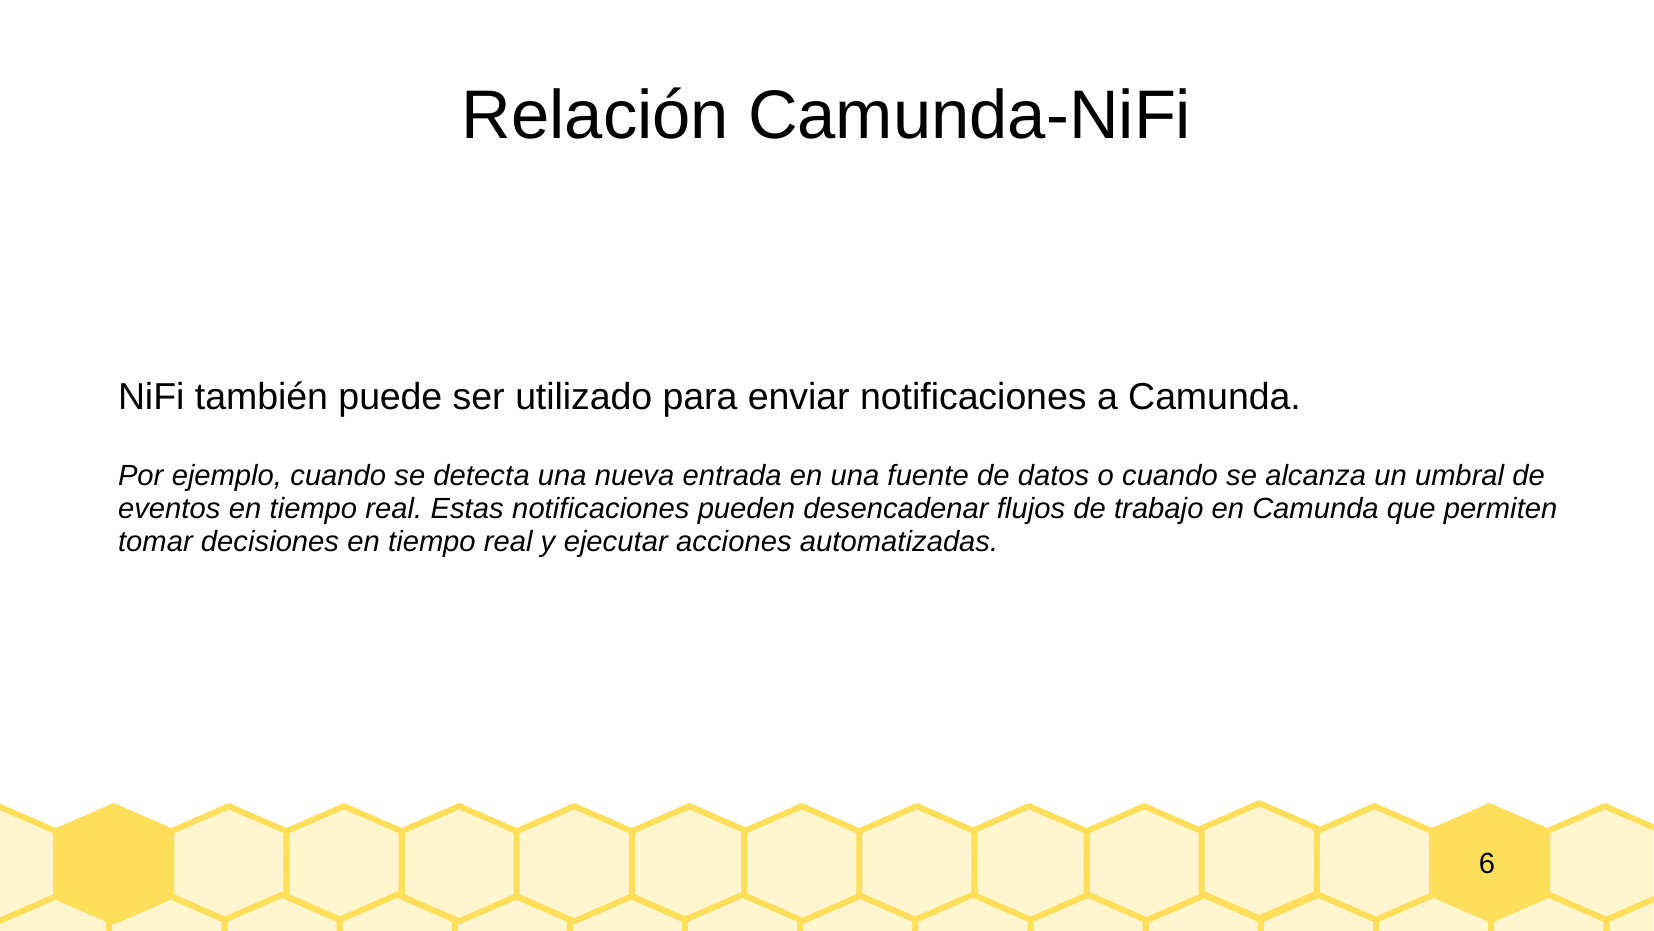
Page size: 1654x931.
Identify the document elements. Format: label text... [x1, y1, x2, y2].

subtitle NiFi también puede ser utilizado para enviar notificaciones a Camunda. Por ejemplo, cuando se detecta una nueva entrada en una fuente de datos o cuando se alcanza un umbral de eventos en tiempo real. Estas notificaciones pueden desencadenar flujos de trabajo en Camunda que permiten tomar decisiones en tiempo real y ejecutar acciones automatizadas. [82, 217, 1571, 758]
title Relación Camunda-NiFi [82, 37, 1571, 193]
